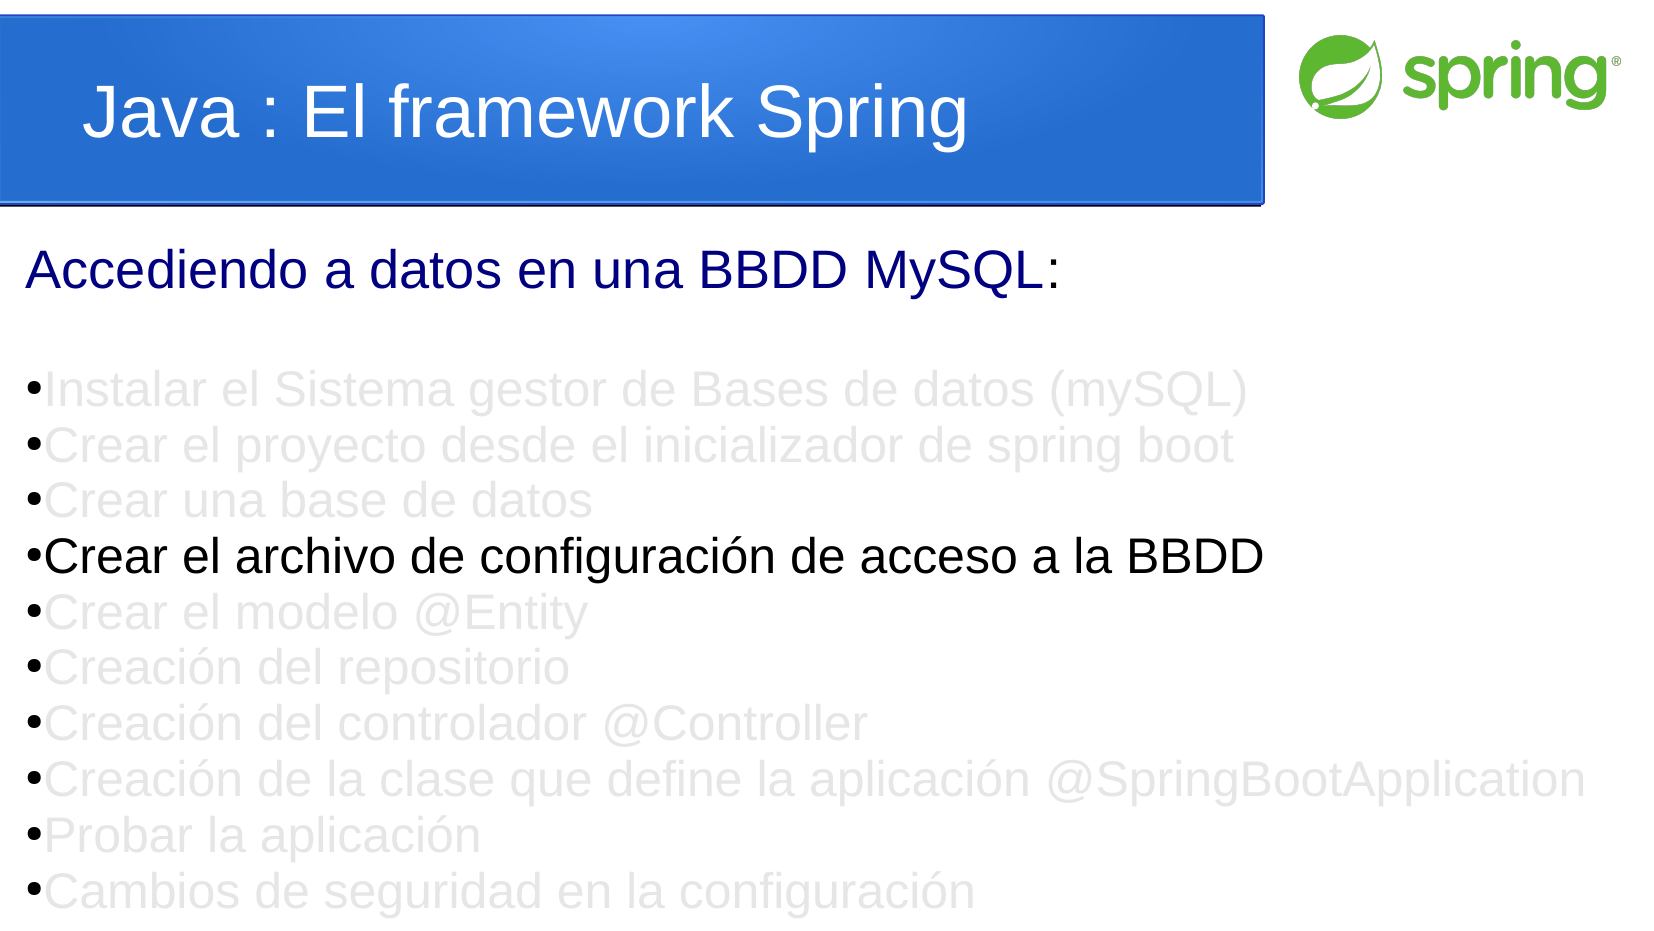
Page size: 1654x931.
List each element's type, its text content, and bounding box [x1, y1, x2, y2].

title Java : El framework Spring [82, 35, 1235, 164]
subtitle Accediendo a datos en una BBDD MySQL: Instalar el Sistema gestor de Bases de datos (mySQL) Crear el proyecto desde el inicializador de spring boot Crear una base de datos Crear el archivo de configuración de acceso a la BBDD Crear el modelo @Entity Creación del repositorio Creación del controlador @Controller Creación de la clase que define la aplicación @SpringBootApplication Probar la aplicación Cambios de seguridad en la configuración [25, 164, 1644, 931]
picture [1299, 35, 1621, 119]
